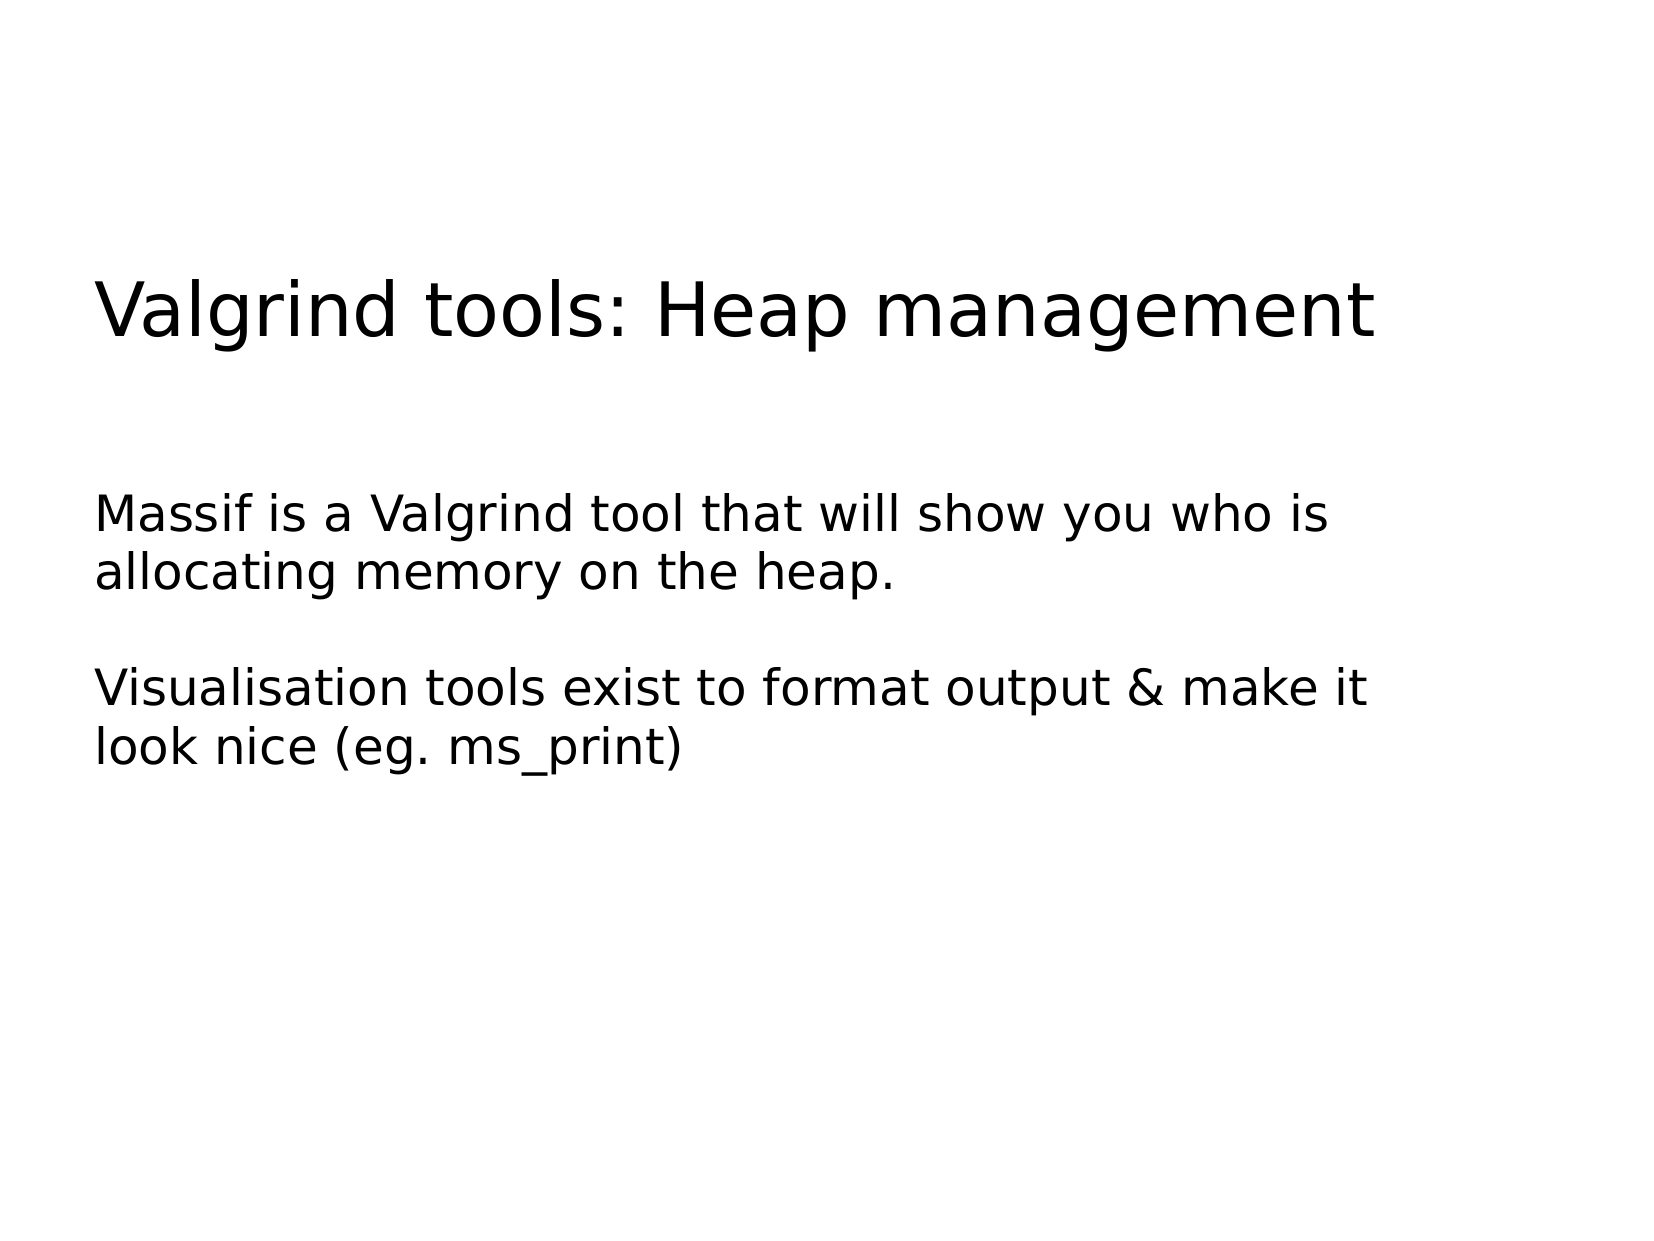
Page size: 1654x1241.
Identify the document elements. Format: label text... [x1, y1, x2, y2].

text_box Valgrind tools: Heap management [79, 260, 1392, 363]
text_box Massif is a Valgrind tool that will show you who is allocating memory on the heap. Visualisation tools exist to format output & make it look nice (eg. ms_print) [79, 477, 1428, 784]
